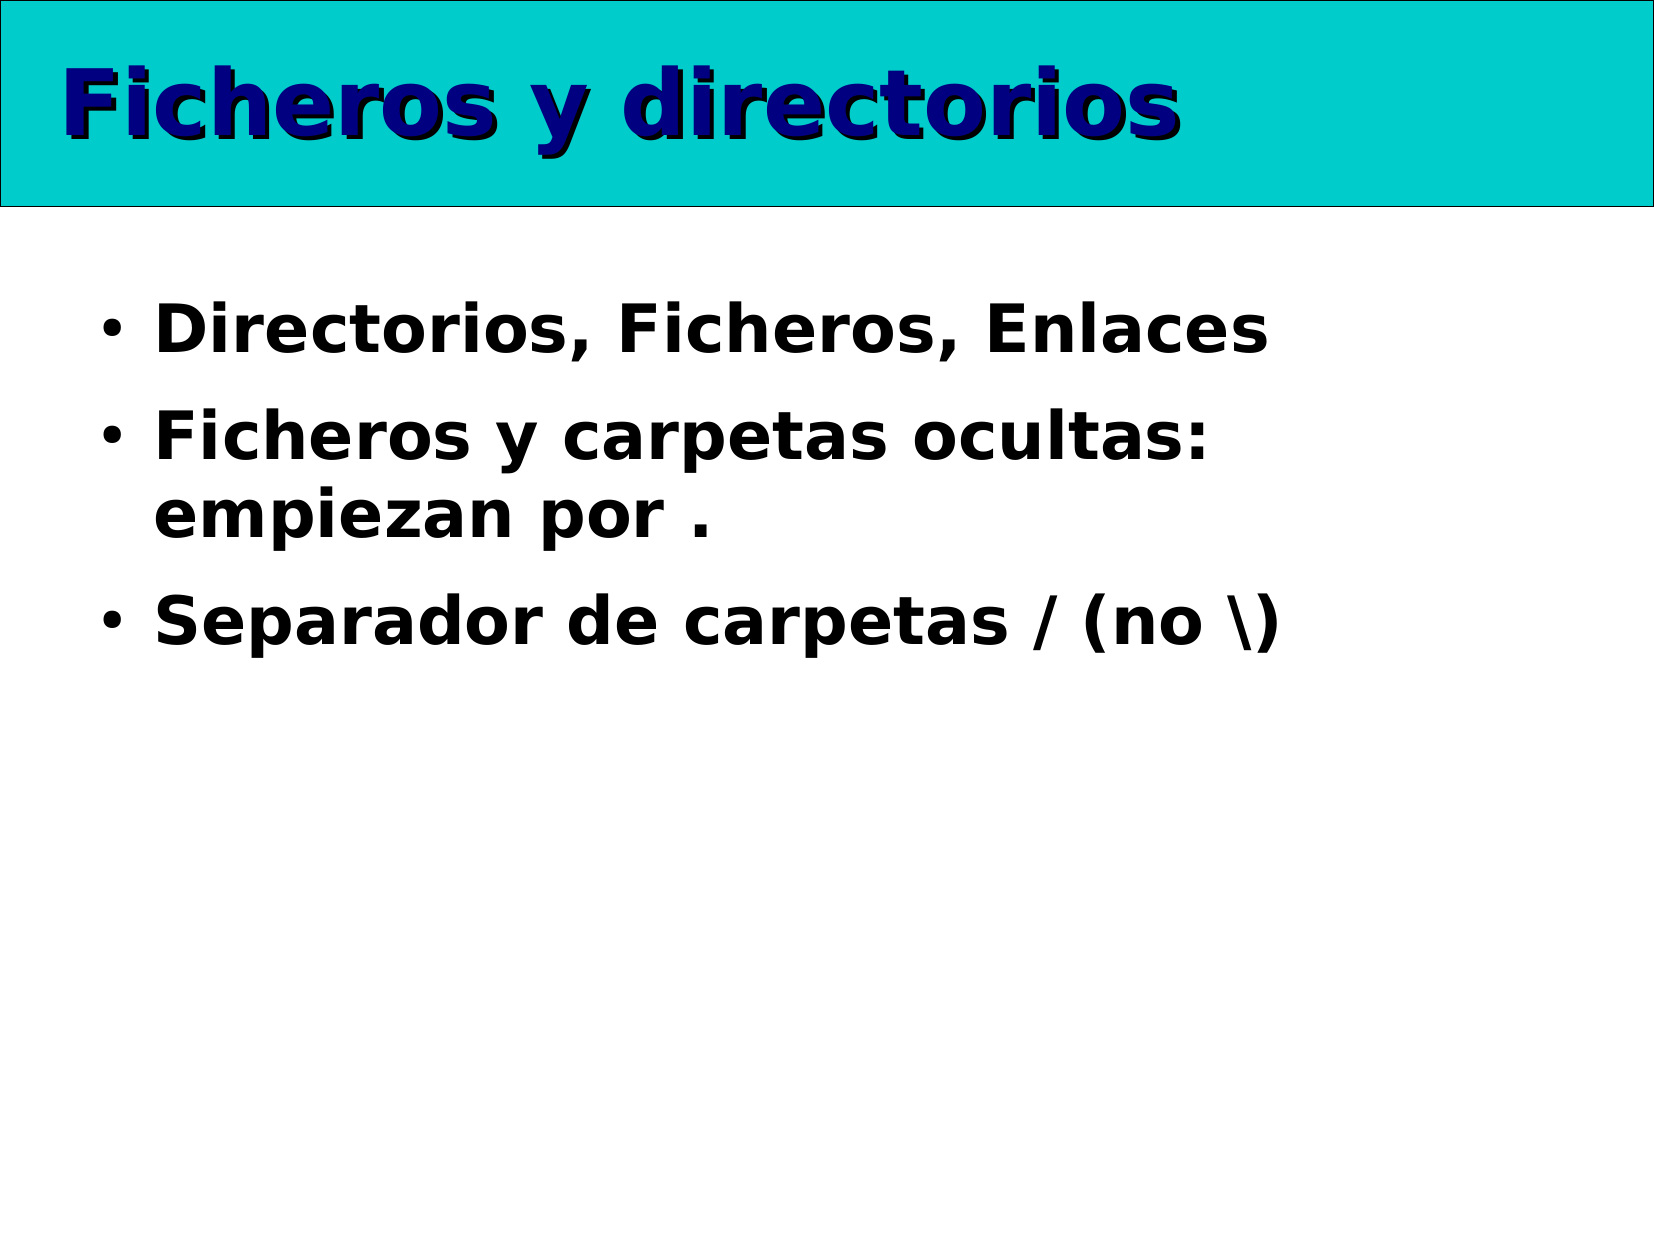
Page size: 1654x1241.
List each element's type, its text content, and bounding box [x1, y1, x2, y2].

list Directorios, Ficheros, Enlaces Ficheros y carpetas ocultas: empiezan por . Separador de carpetas / (no \) [82, 290, 1571, 1094]
title Ficheros y directorios [59, 22, 1654, 185]
